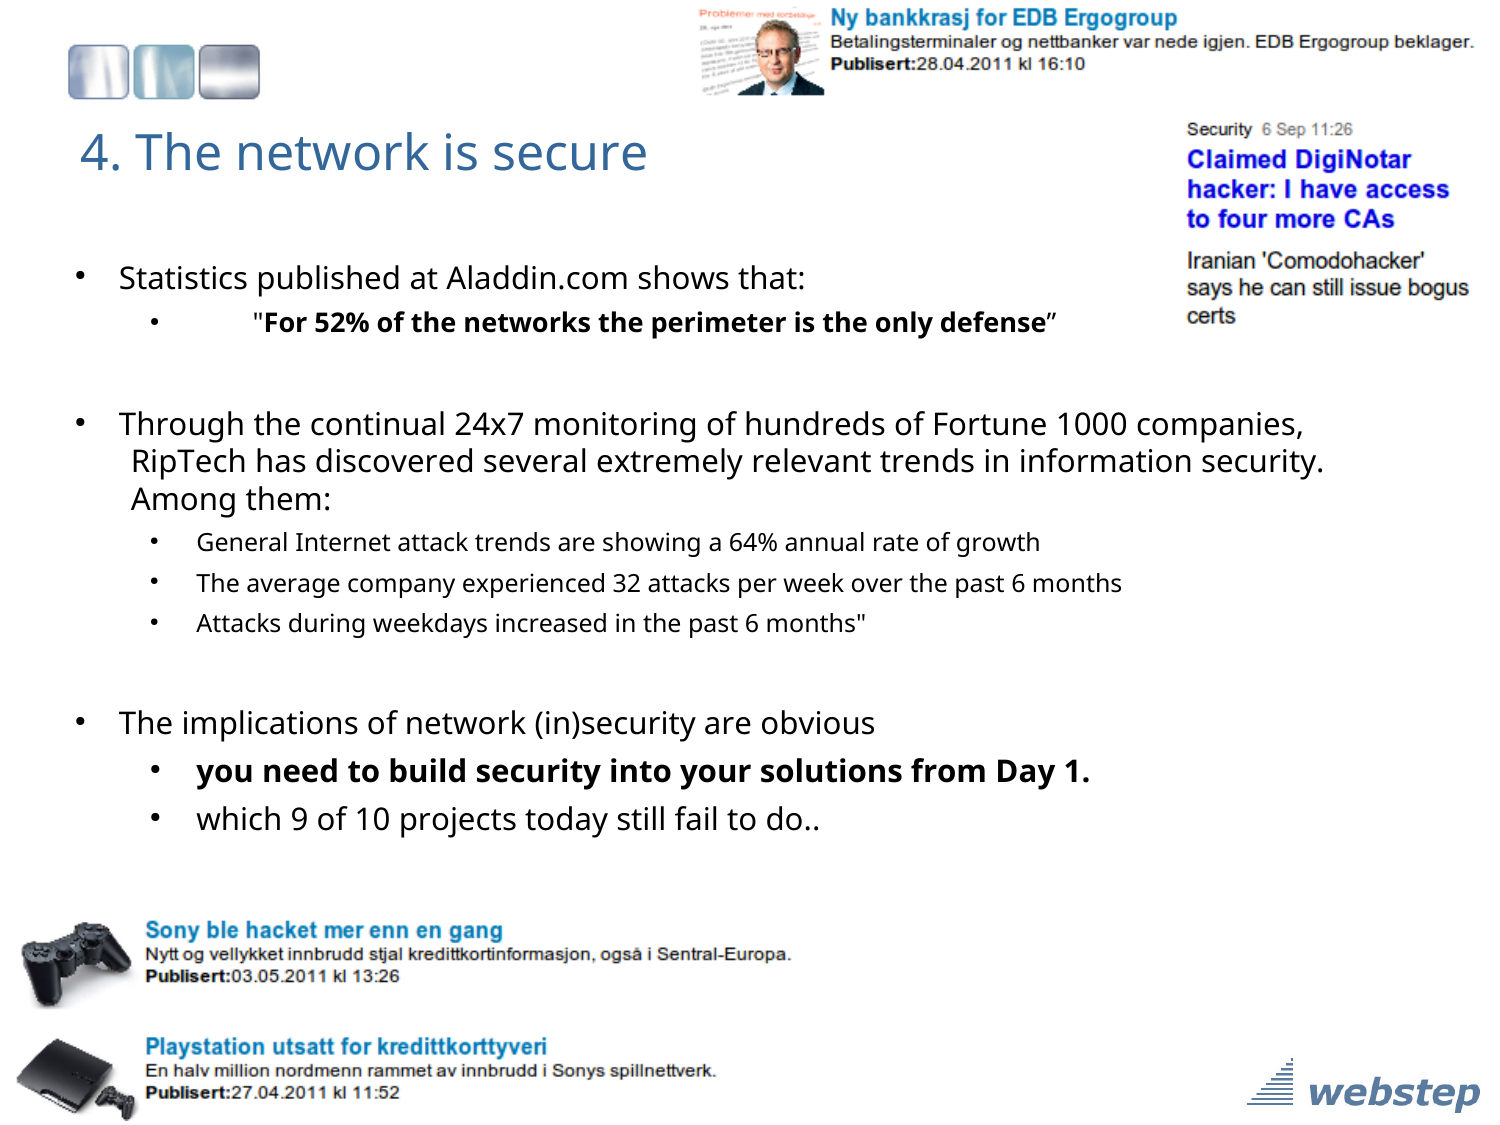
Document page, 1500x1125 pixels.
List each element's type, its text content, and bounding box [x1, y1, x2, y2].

subtitle Statistics published at Aladdin.com shows that: "For 52% of the networks the perimeter is the only defense” Through the continual 24x7 monitoring of hundreds of Fortune 1000 companies, RipTech has discovered several extremely relevant trends in information security. Among them: General Internet attack trends are showing a 64% annual rate of growth The average company experienced 32 attacks per week over the past 6 months Attacks during weekdays increased in the past 6 months" The implications of network (in)security are obvious you need to build security into your solutions from Day 1. which 9 of 10 projects today still fail to do.. [74, 211, 1423, 954]
picture [1234, 1047, 1495, 1118]
picture [685, 0, 1500, 338]
picture [0, 899, 826, 1121]
picture [64, 42, 266, 104]
title 4. The network is secure [72, 73, 1162, 228]
